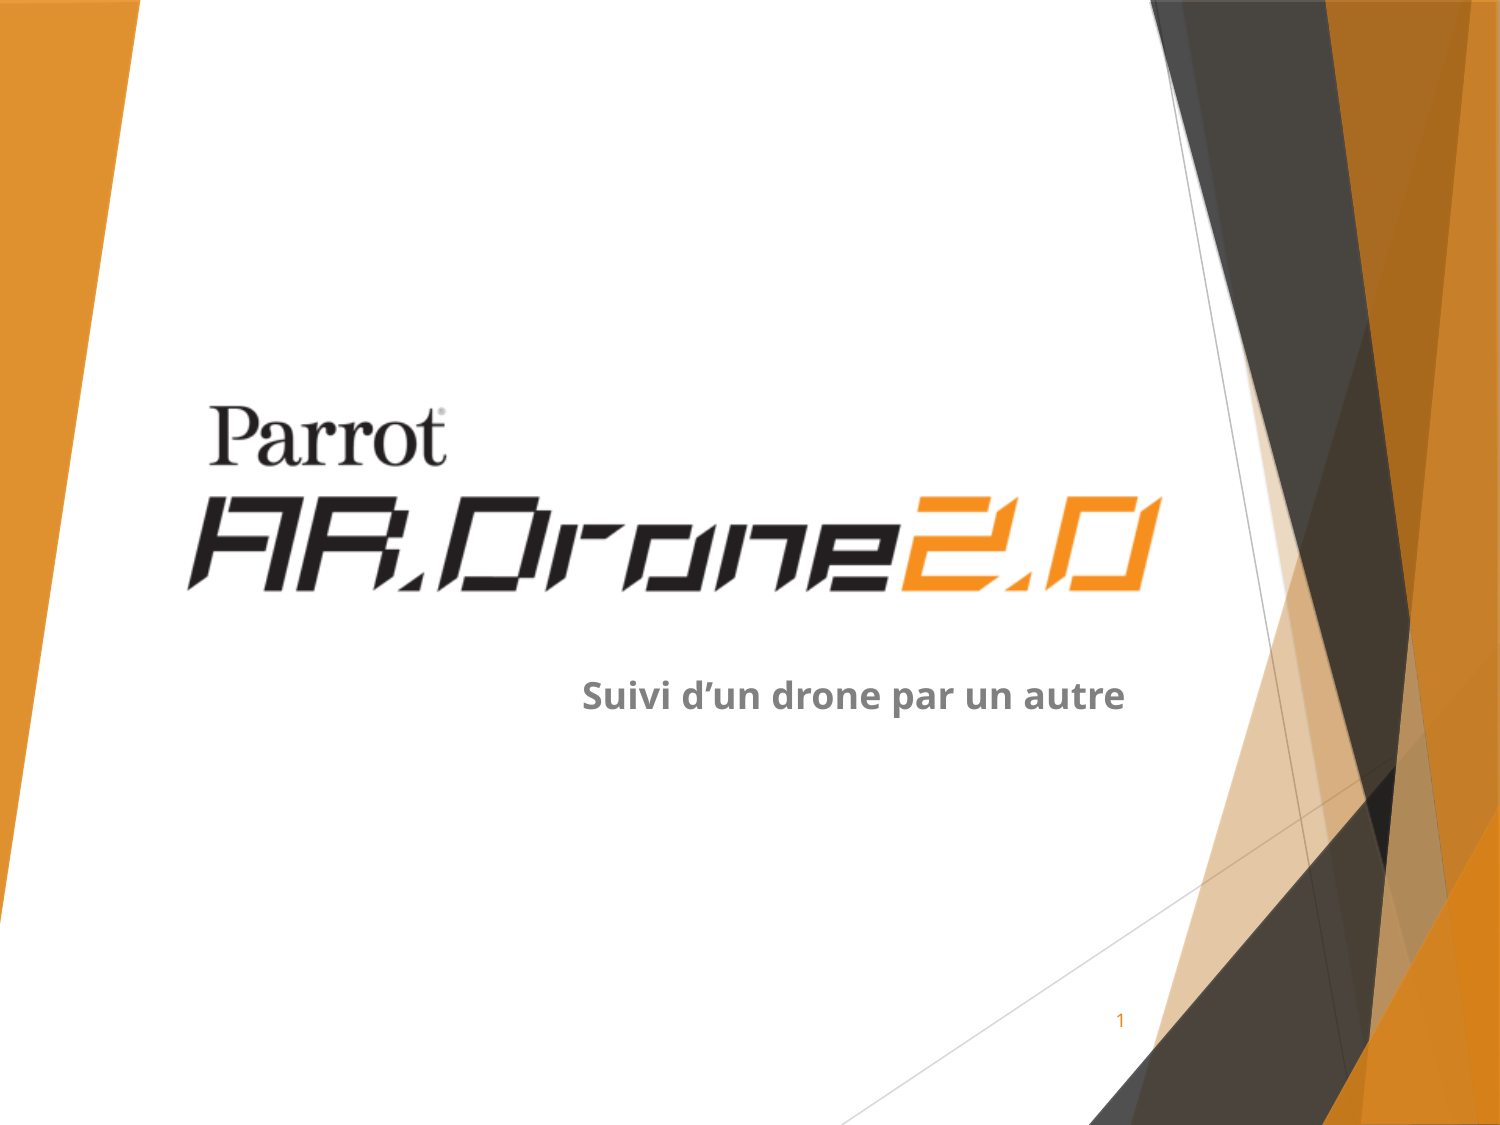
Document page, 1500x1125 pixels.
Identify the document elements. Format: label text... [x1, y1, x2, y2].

slide_number <numéro> [1057, 991, 1142, 1051]
picture [143, 376, 1183, 636]
subtitle Suivi d’un drone par un autre [185, 664, 1142, 845]
